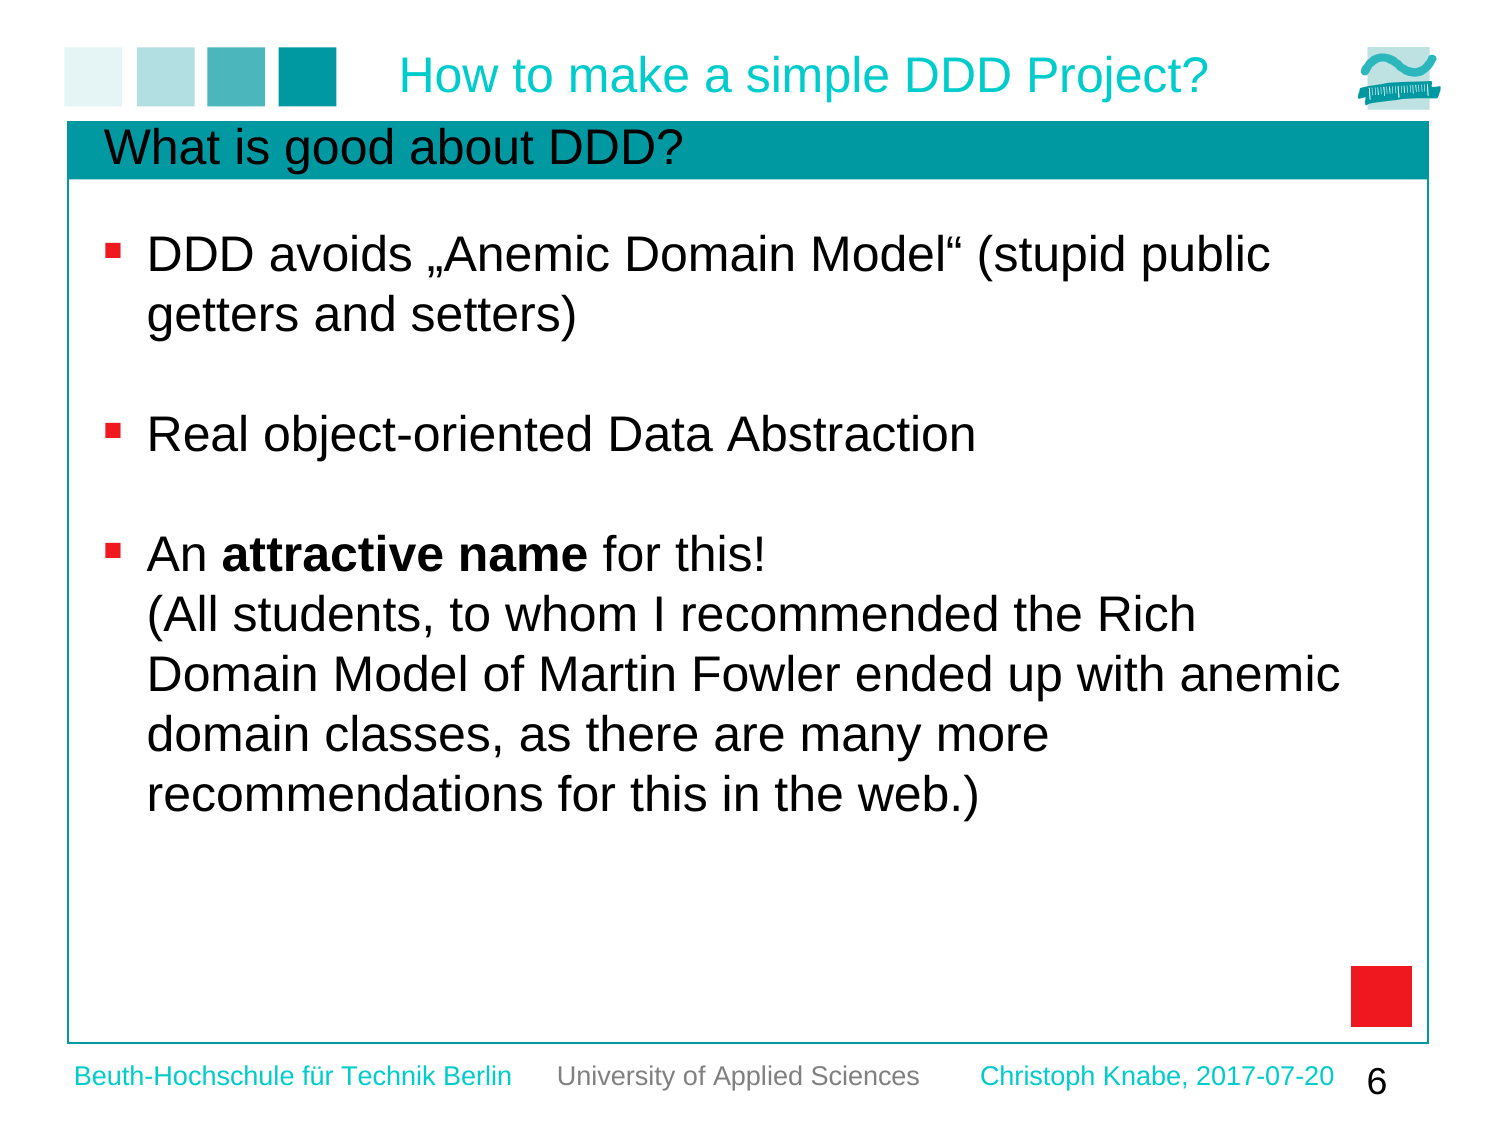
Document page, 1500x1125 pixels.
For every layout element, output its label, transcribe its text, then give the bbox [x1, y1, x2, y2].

text_box What is good about DDD? [89, 106, 976, 182]
picture [1358, 47, 1441, 110]
text_box DDD avoids „Anemic Domain Model“ (stupid public getters and setters) Real object-oriented Data Abstraction An attractive name for this! (All students, to whom I recommended the Rich Domain Model of Martin Fowler ended up with anemic domain classes, as there are many more recommendations for this in the web.) [90, 214, 1397, 830]
